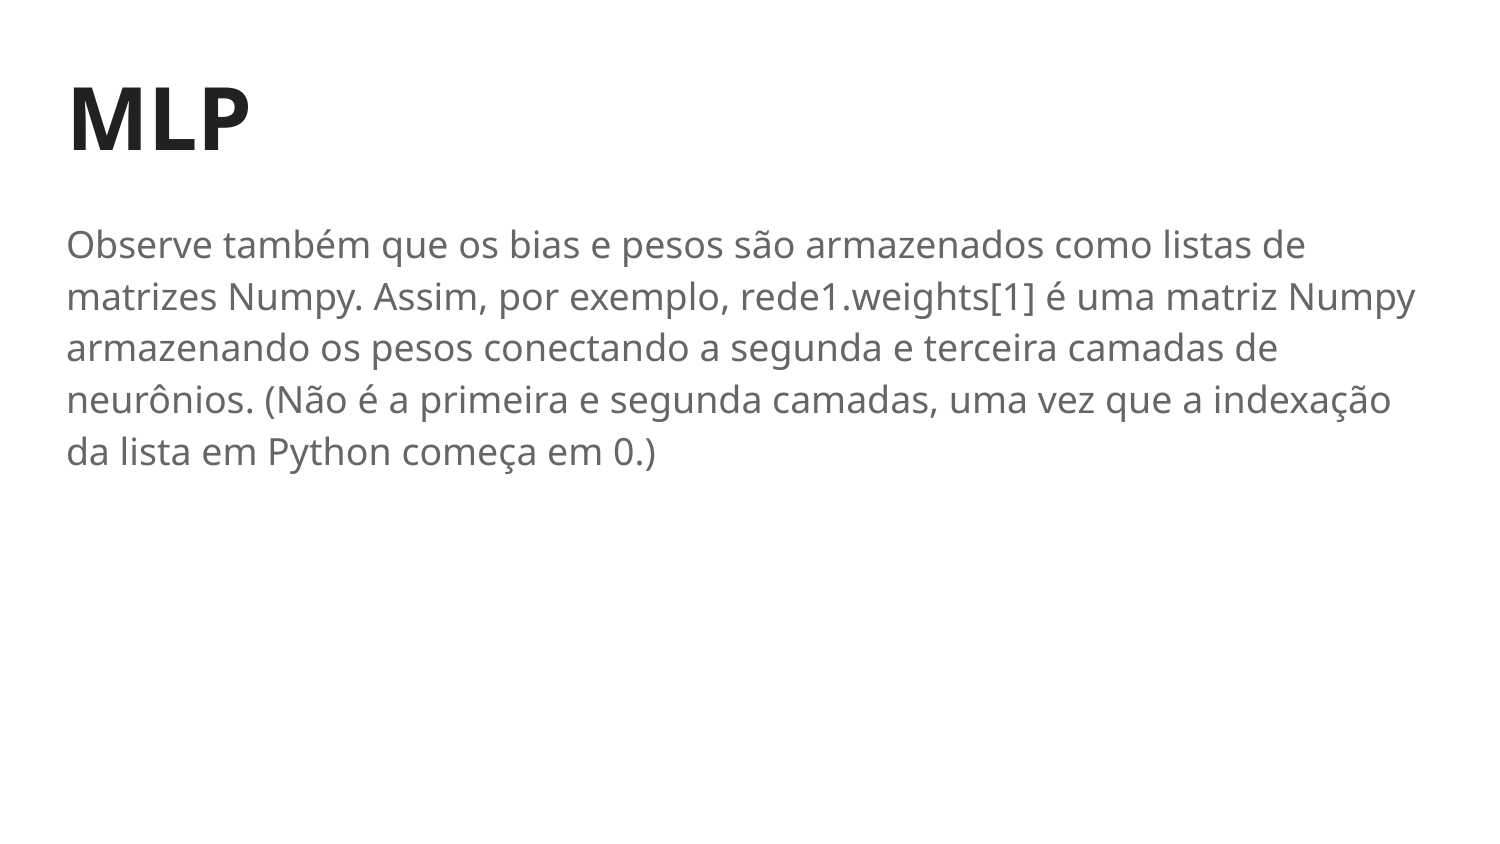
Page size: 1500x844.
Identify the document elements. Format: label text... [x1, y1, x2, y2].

list Observe também que os bias e pesos são armazenados como listas de matrizes Numpy. Assim, por exemplo, rede1.weights[1] é uma matriz Numpy armazenando os pesos conectando a segunda e terceira camadas de neurônios. (Não é a primeira e segunda camadas, uma vez que a indexação da lista em Python começa em 0.) [51, 199, 1449, 748]
title MLP [51, 48, 1449, 180]
